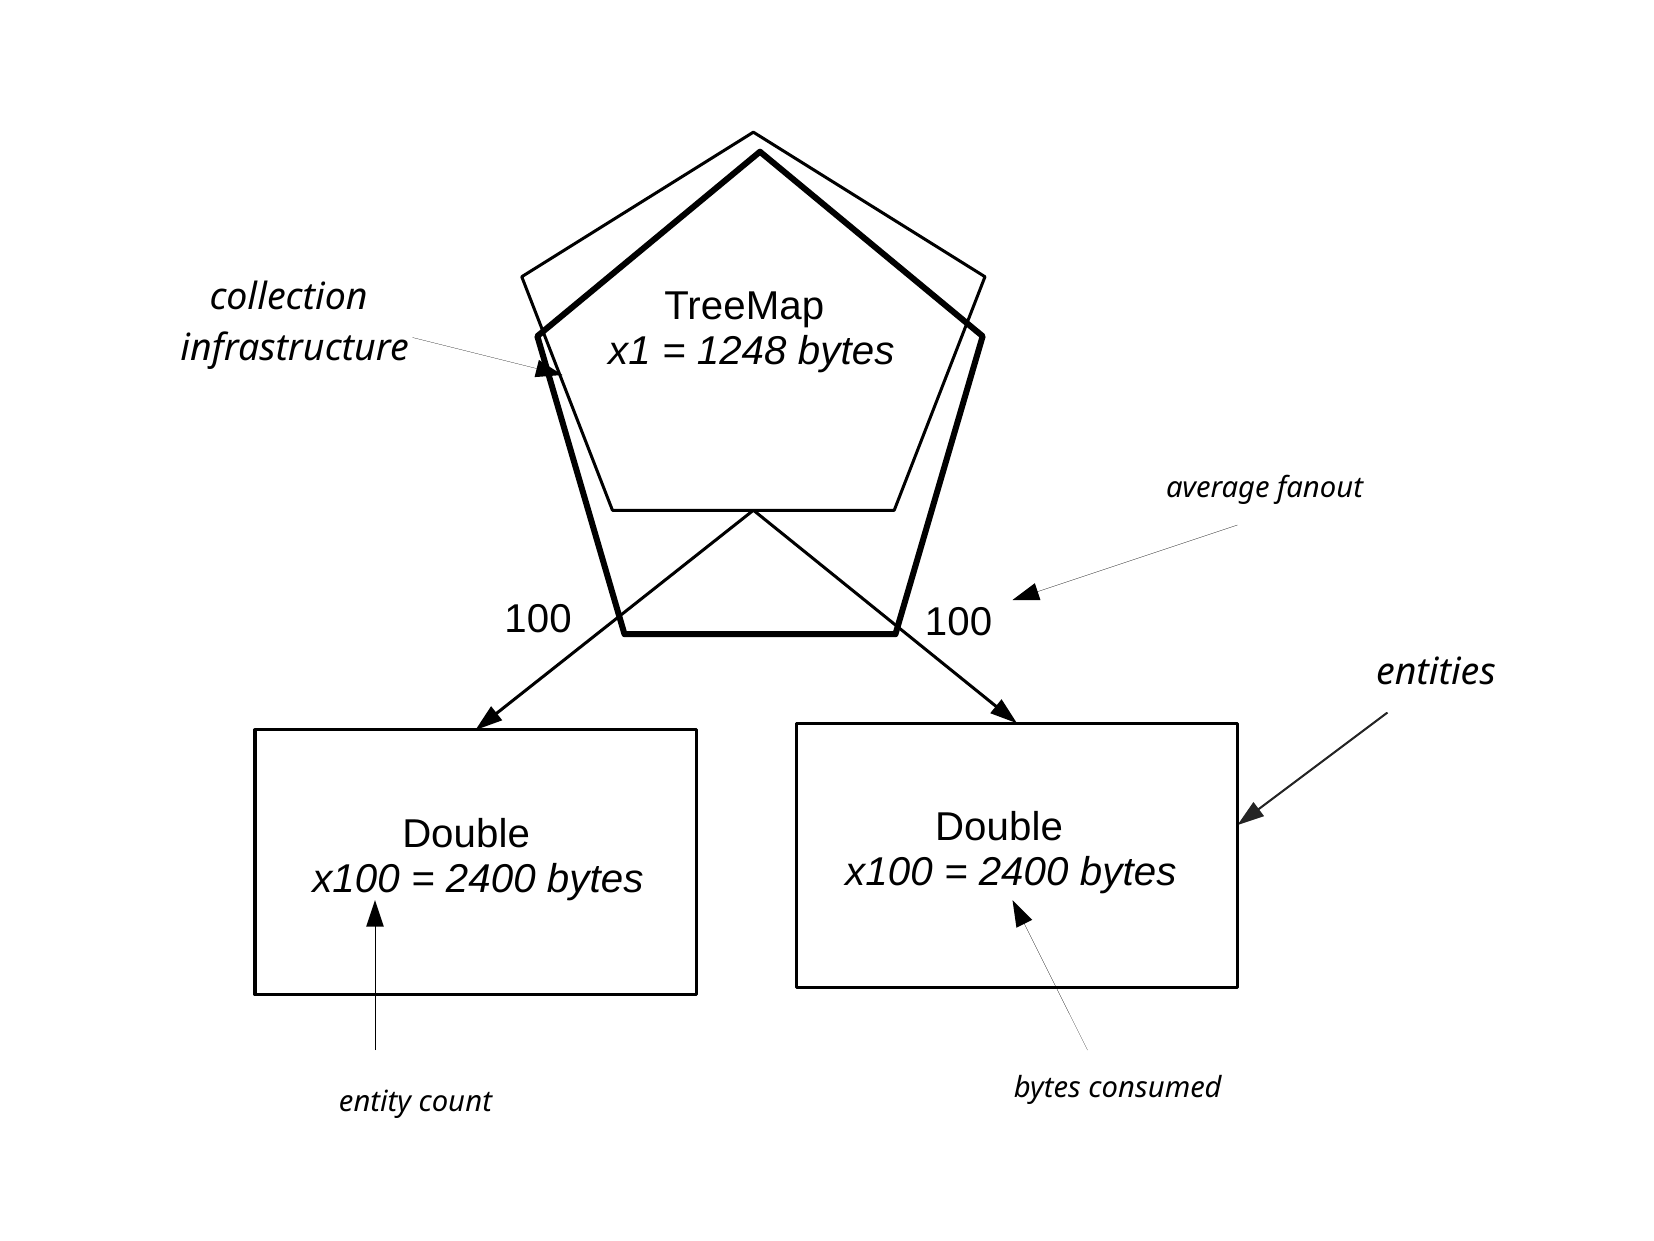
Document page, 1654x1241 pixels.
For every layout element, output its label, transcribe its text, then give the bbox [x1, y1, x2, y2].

text_box average fanout [1122, 450, 1351, 511]
text_box Double x100 = 2400 bytes [826, 791, 1200, 908]
text_box entity count [297, 1064, 488, 1126]
text_box [825, 135, 1362, 563]
text_box 100 [905, 587, 1015, 658]
text_box 100 [485, 583, 594, 655]
text_box [825, 211, 978, 563]
text_box collection infrastructure [165, 262, 413, 369]
text_box Double x100 = 2400 bytes [293, 798, 667, 914]
text_box TreeMap x1 = 1248 bytes [588, 271, 825, 387]
text_box bytes consumed [972, 1050, 1216, 1111]
text_box entities [1332, 637, 1501, 699]
